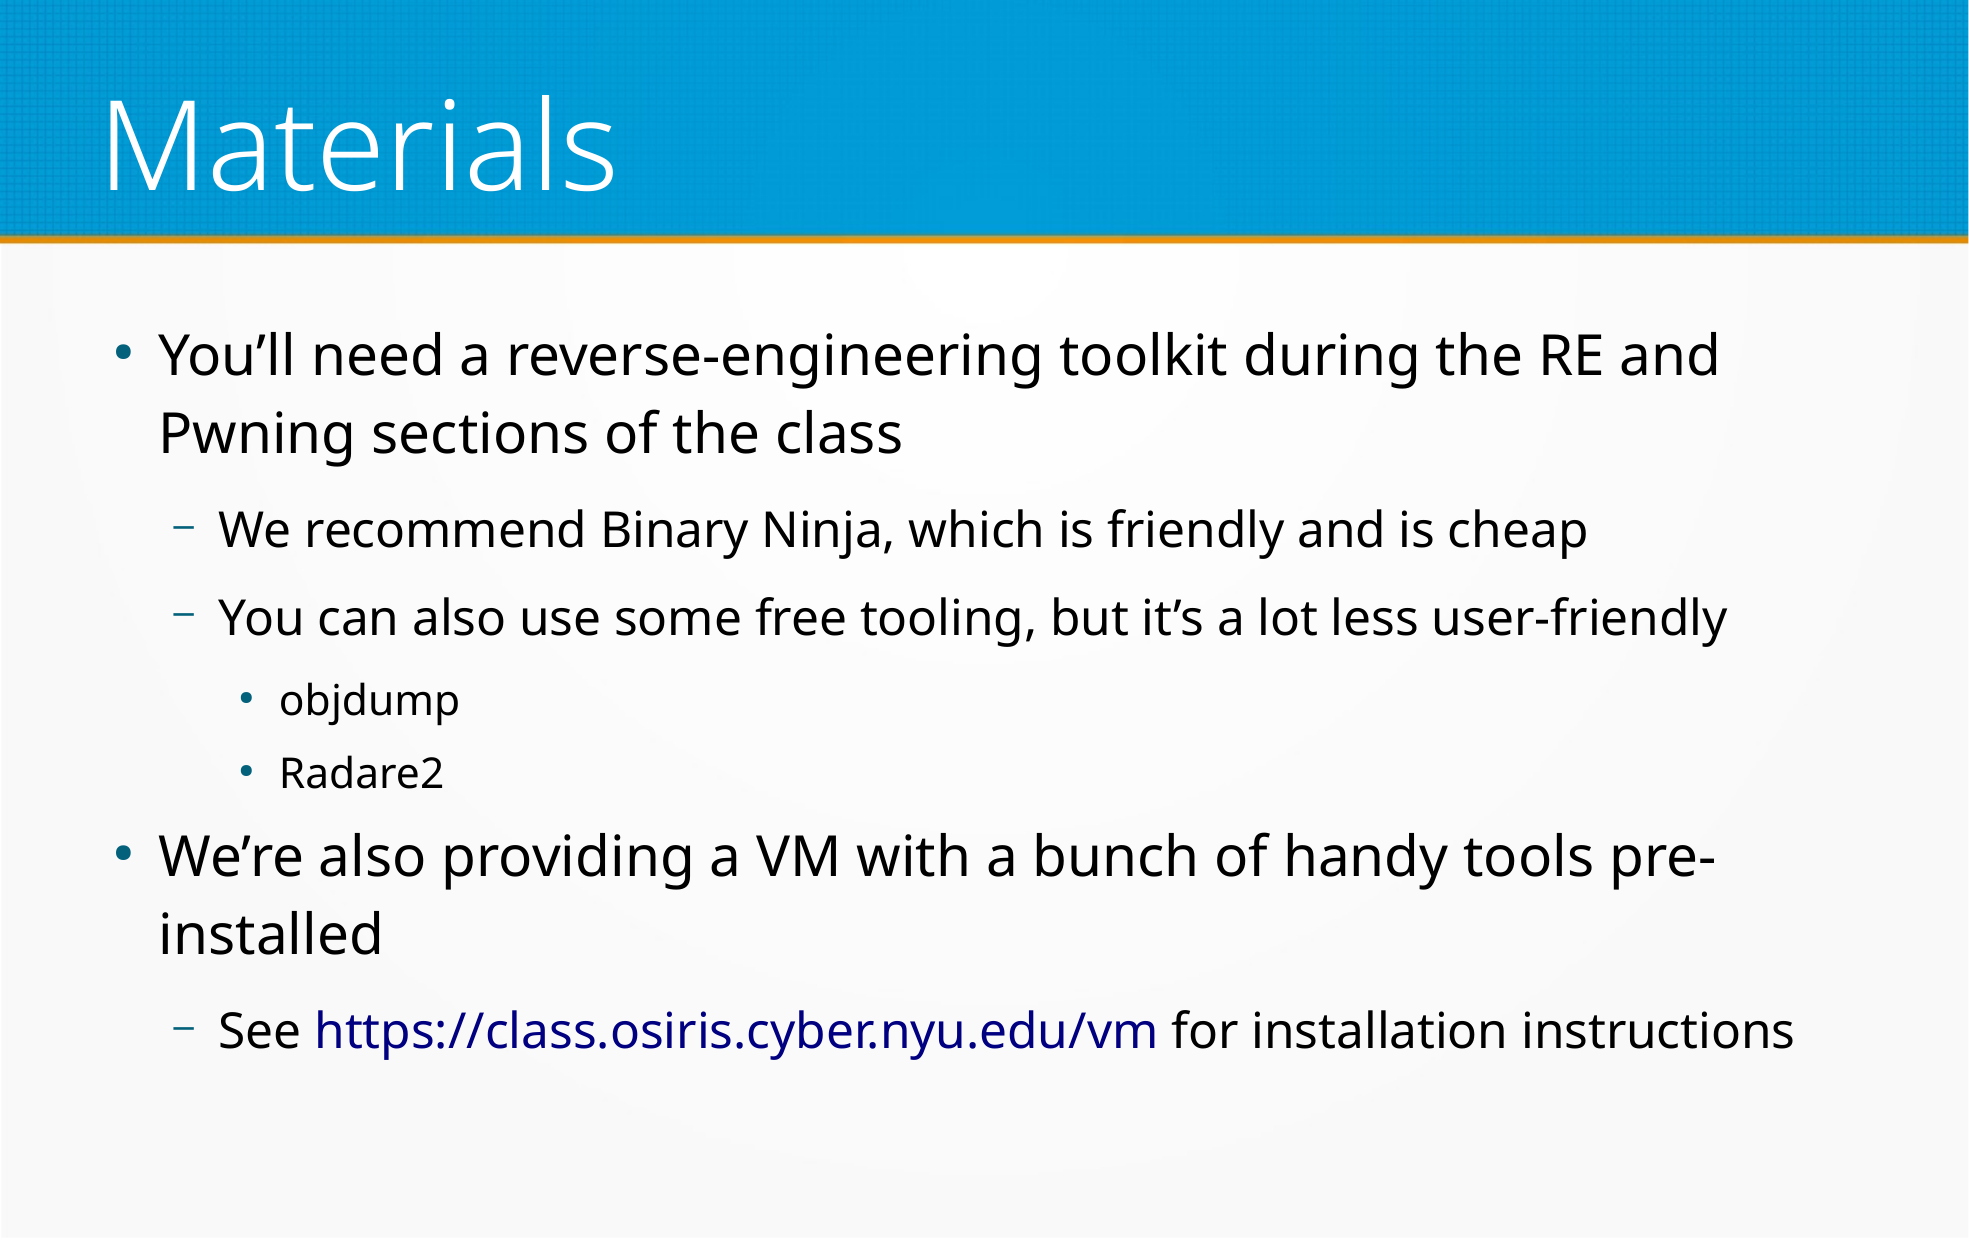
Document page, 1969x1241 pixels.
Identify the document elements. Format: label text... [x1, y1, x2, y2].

picture [0, 233, 1969, 1241]
list You’ll need a reverse-engineering toolkit during the RE and Pwning sections of the class We recommend Binary Ninja, which is friendly and is cheap You can also use some free tooling, but it’s a lot less user-friendly objdump Radare2 We’re also providing a VM with a bunch of handy tools pre-installed See https://class.osiris.cyber.nyu.edu/vm for installation instructions [98, 315, 1861, 1081]
title Materials [98, 19, 1870, 227]
